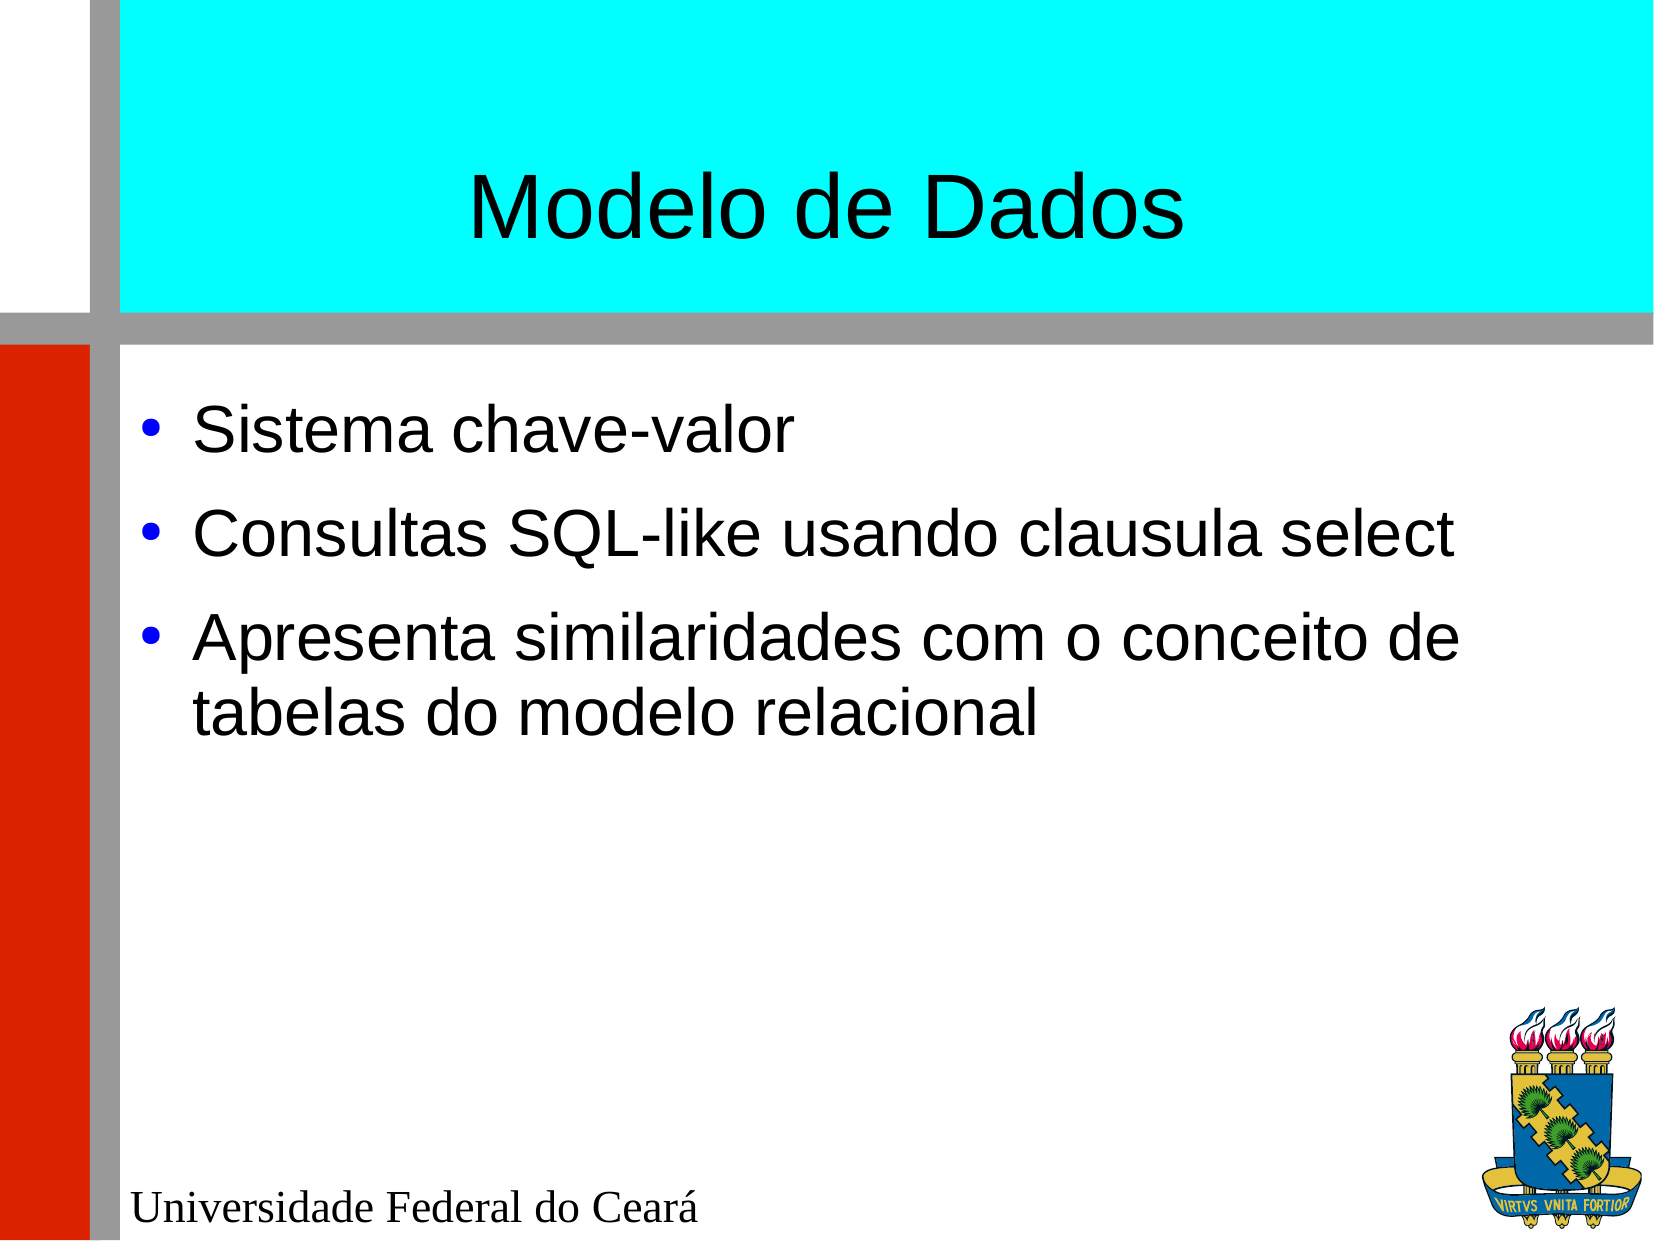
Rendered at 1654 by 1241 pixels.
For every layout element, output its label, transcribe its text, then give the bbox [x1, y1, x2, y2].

title Modelo de Dados [121, 102, 1534, 310]
list Sistema chave-valor Consultas SQL-like usando clausula select Apresenta similaridades com o conceito de tabelas do modelo relacional [121, 391, 1534, 1111]
